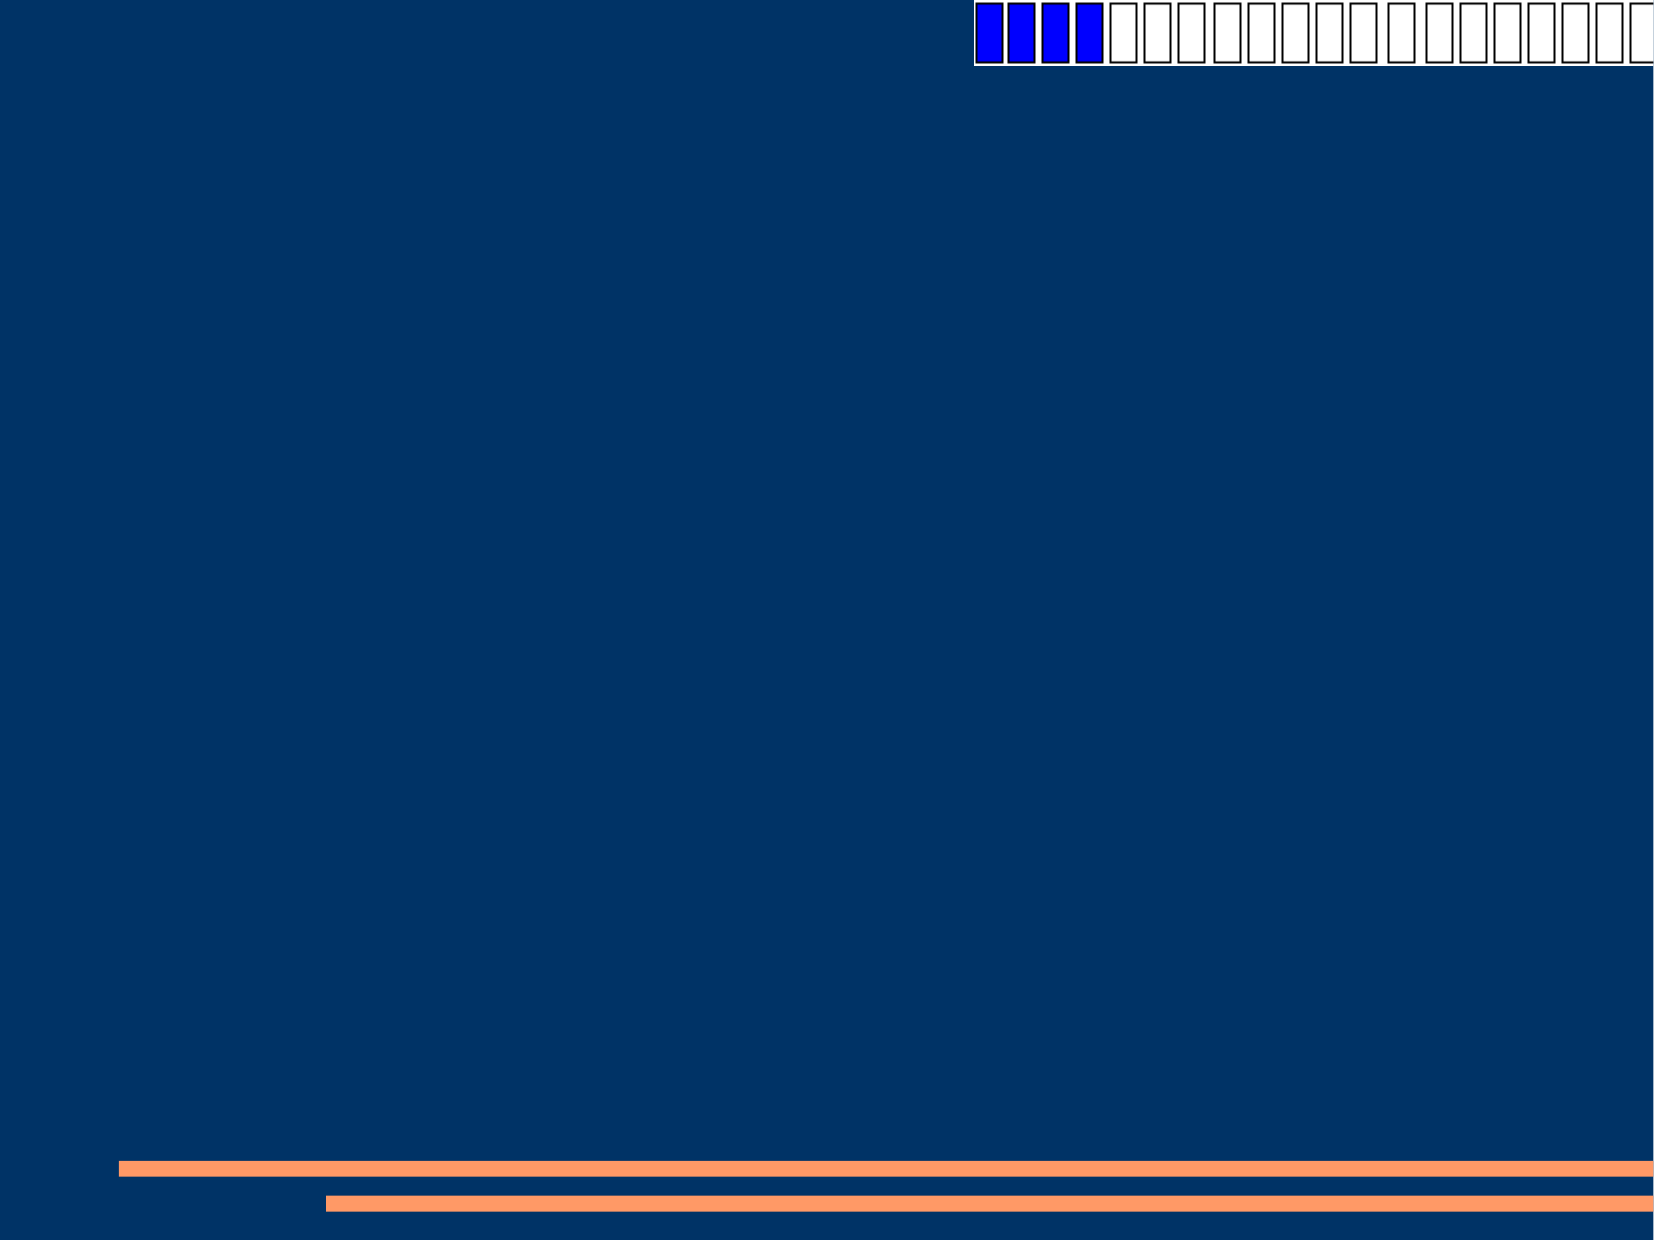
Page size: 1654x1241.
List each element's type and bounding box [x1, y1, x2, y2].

picture [974, 0, 1654, 66]
